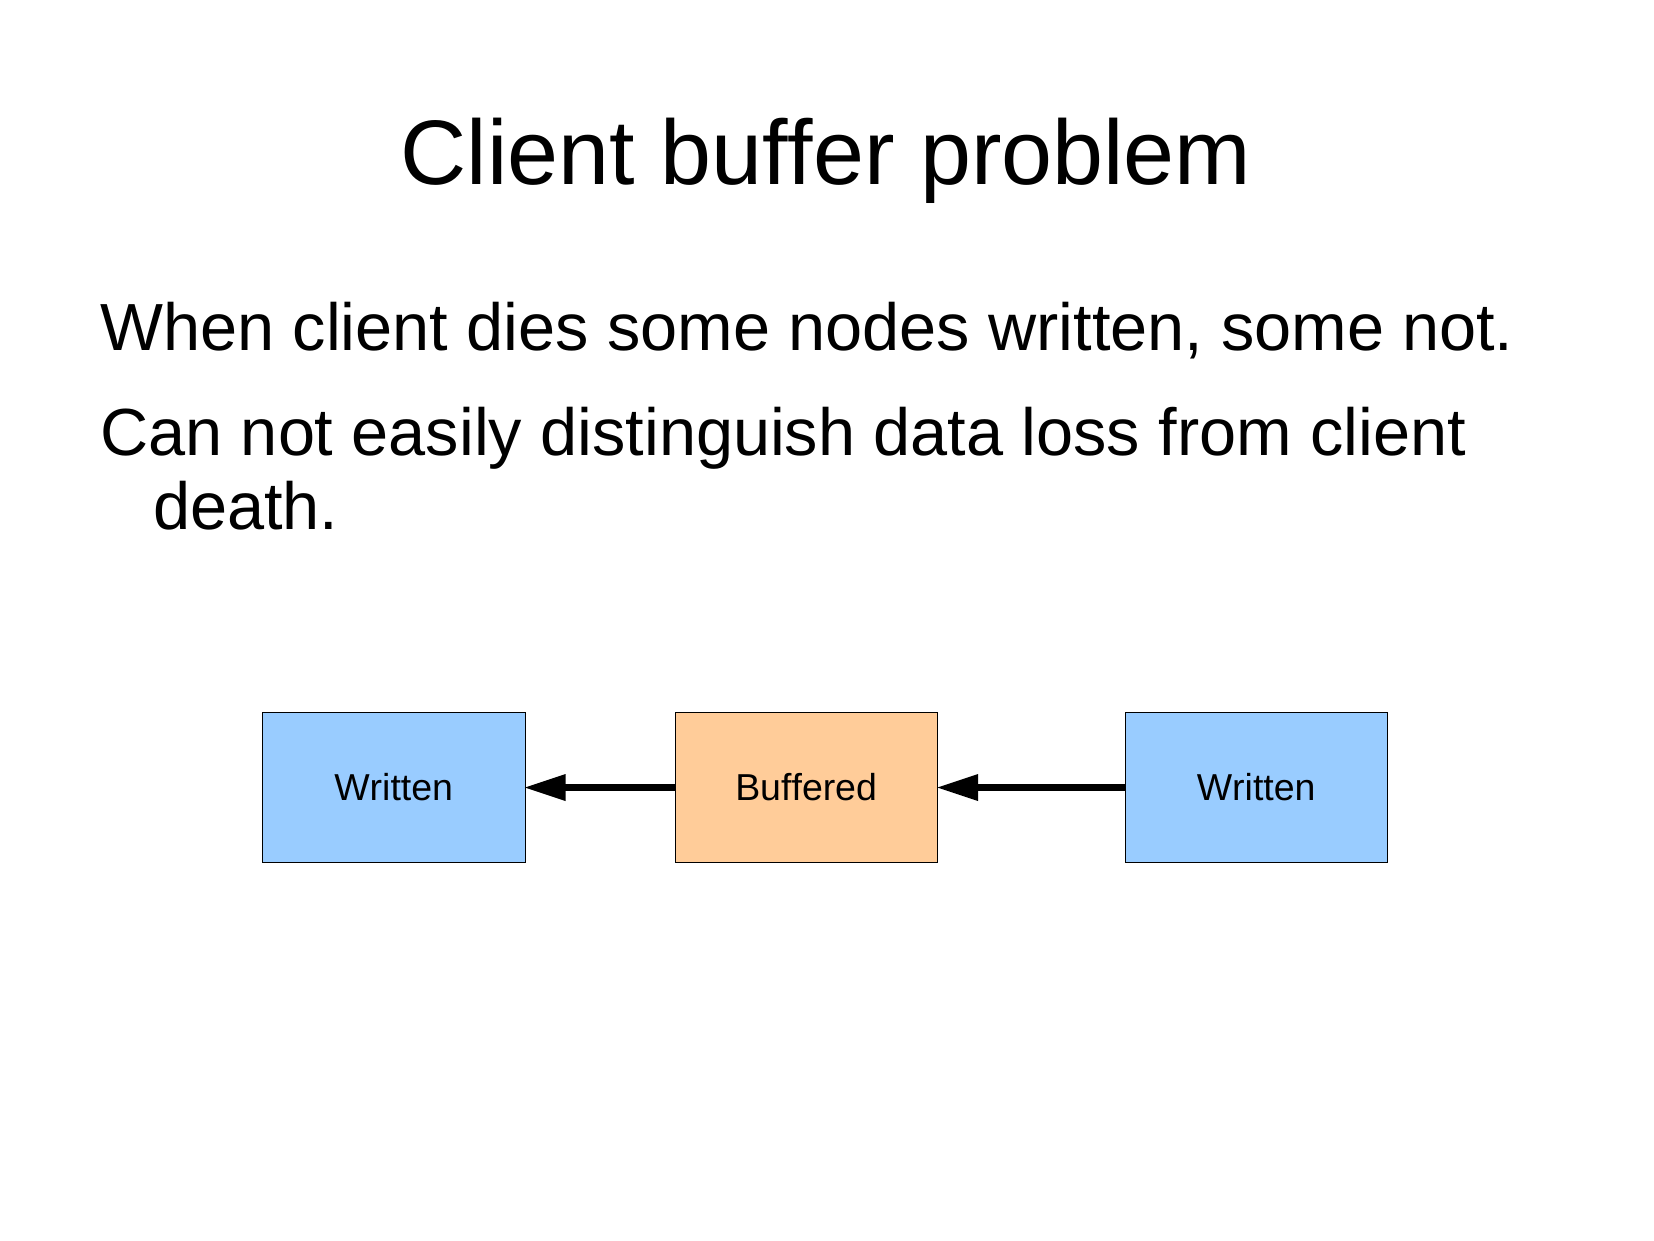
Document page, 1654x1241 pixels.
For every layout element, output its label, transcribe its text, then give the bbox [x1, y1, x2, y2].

text_box Buffered [675, 712, 938, 863]
title Client buffer problem [82, 49, 1571, 257]
list When client dies some nodes written, some not. Can not easily distinguish data loss from client death. [82, 290, 1571, 1109]
text_box Written [1125, 712, 1388, 863]
